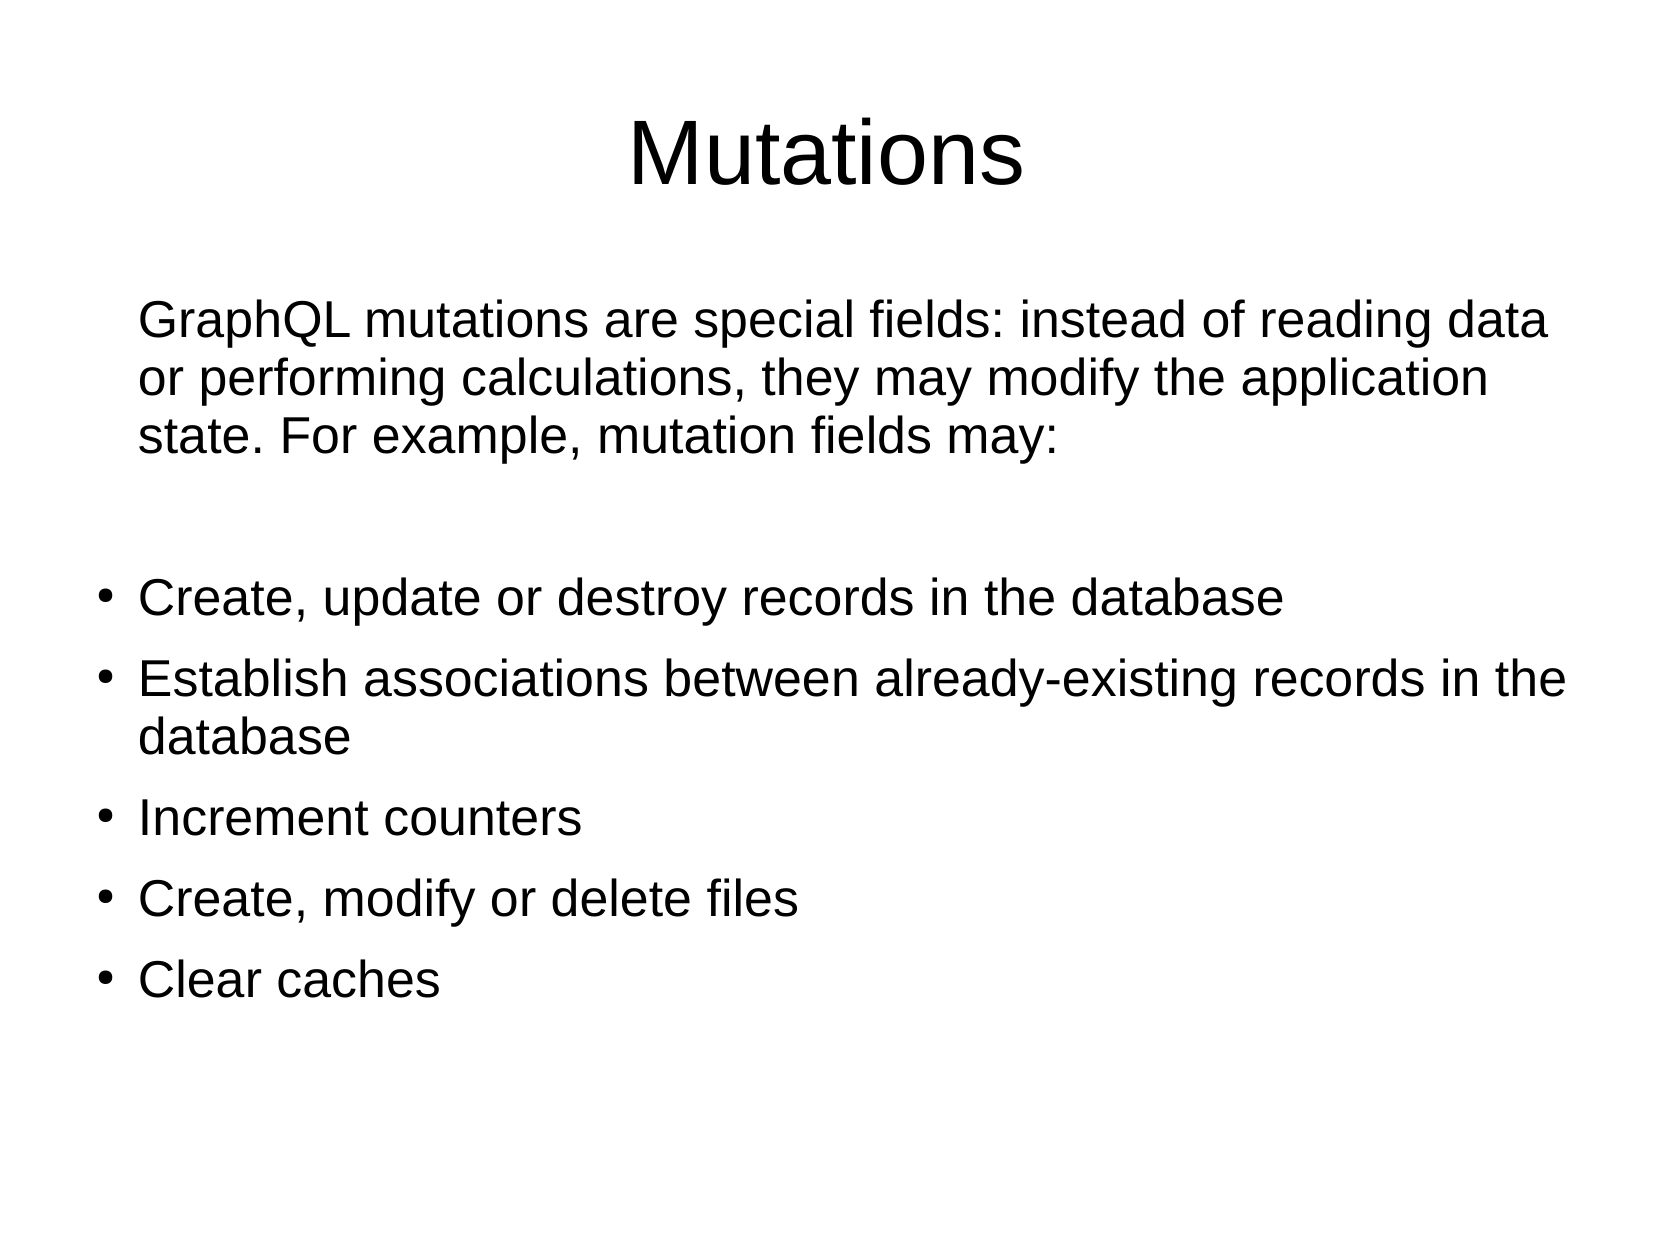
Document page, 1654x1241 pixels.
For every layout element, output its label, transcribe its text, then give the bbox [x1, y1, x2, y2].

list GraphQL mutations are special fields: instead of reading data or performing calculations, they may modify the application state. For example, mutation fields may: Create, update or destroy records in the database Establish associations between already-existing records in the database Increment counters Create, modify or delete files Clear caches [82, 290, 1571, 1010]
title Mutations [82, 49, 1571, 257]
